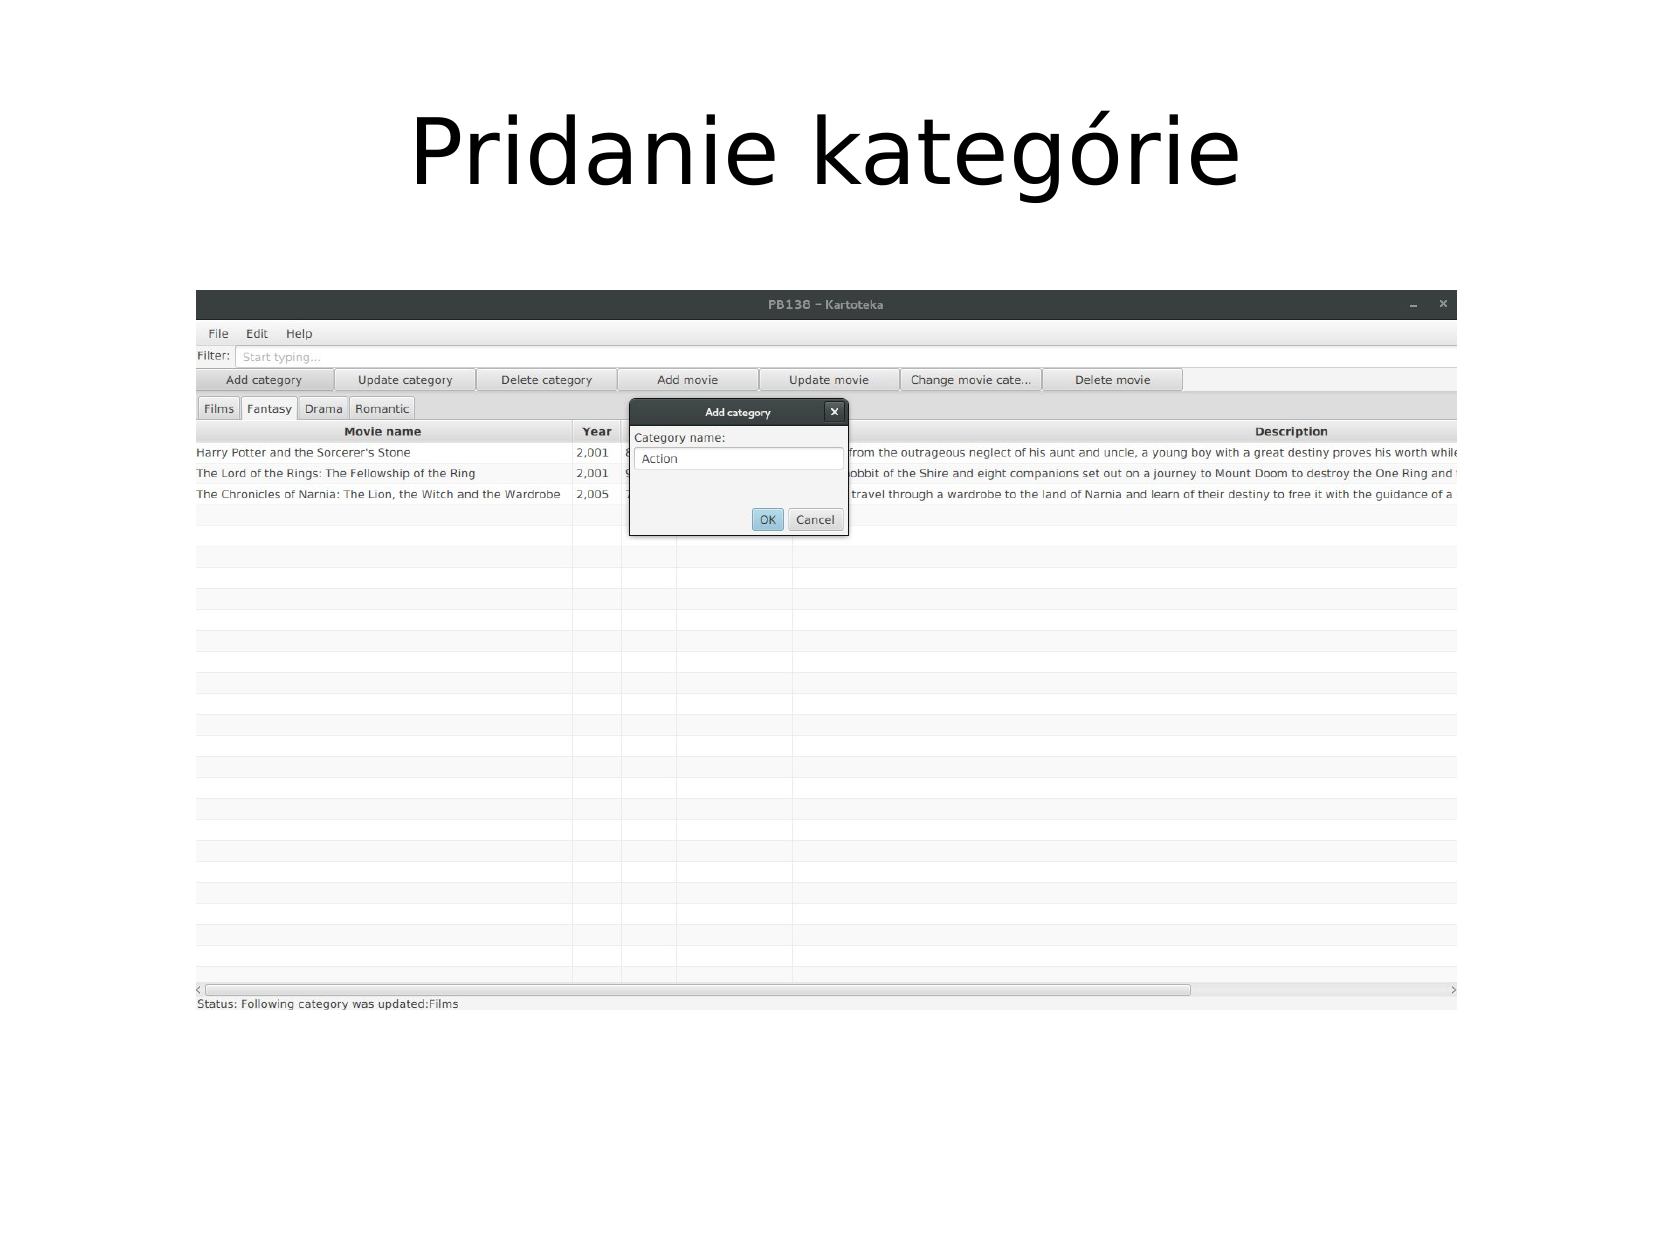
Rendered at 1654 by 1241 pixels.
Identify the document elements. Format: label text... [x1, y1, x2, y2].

title Pridanie kategórie [82, 49, 1571, 257]
picture [196, 290, 1457, 1010]
